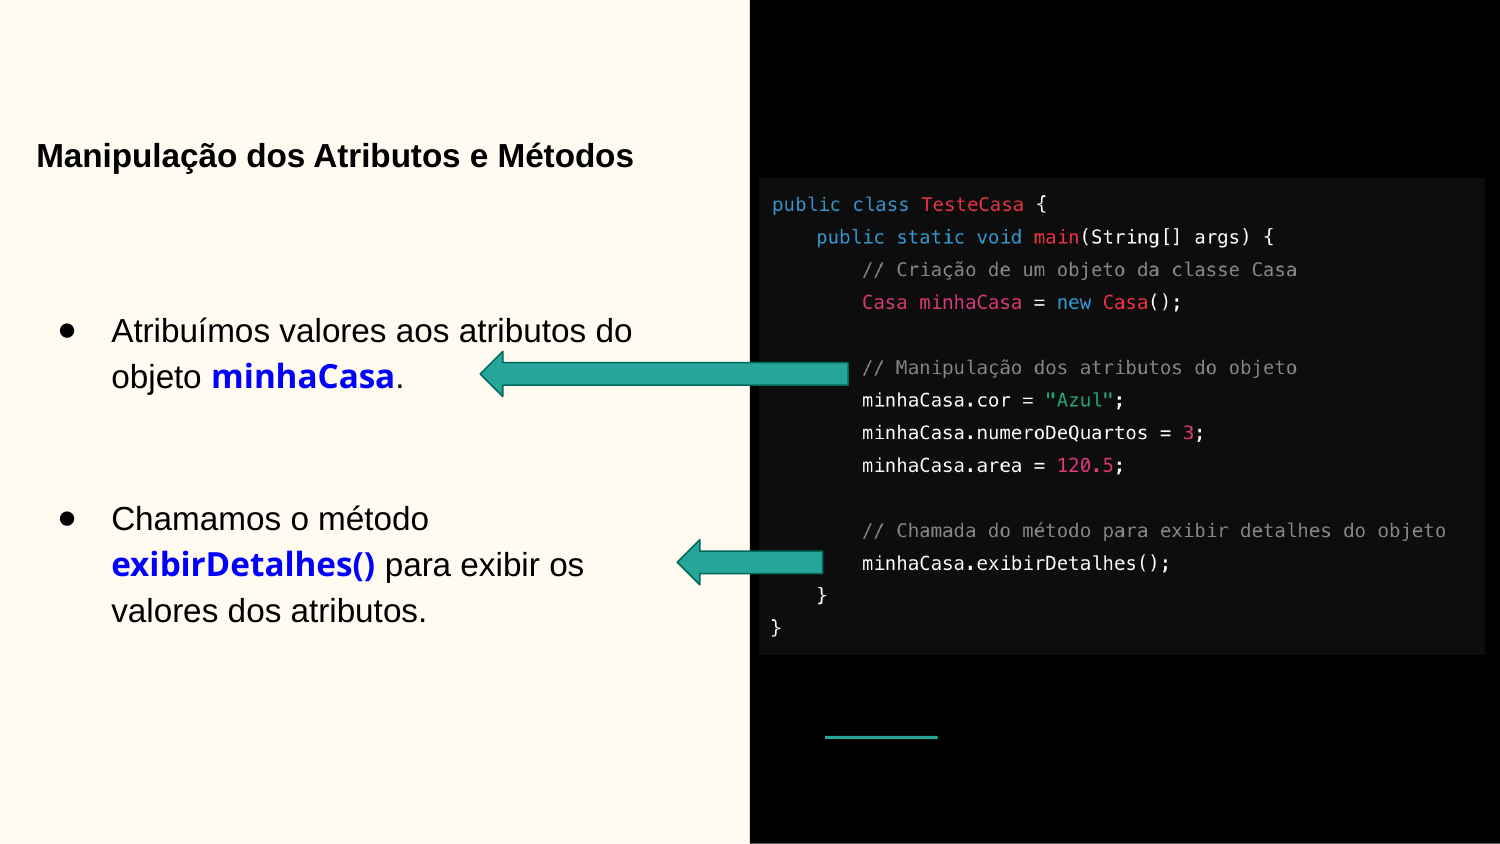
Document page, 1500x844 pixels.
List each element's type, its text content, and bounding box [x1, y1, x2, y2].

text_box [483, 356, 847, 391]
picture [759, 178, 1485, 655]
text_box [680, 545, 821, 580]
text_box Manipulação dos Atributos e Métodos Atribuímos valores aos atributos do objeto minhaCasa. Chamamos o método exibirDetalhes() para exibir os valores dos atributos. [21, 112, 716, 786]
